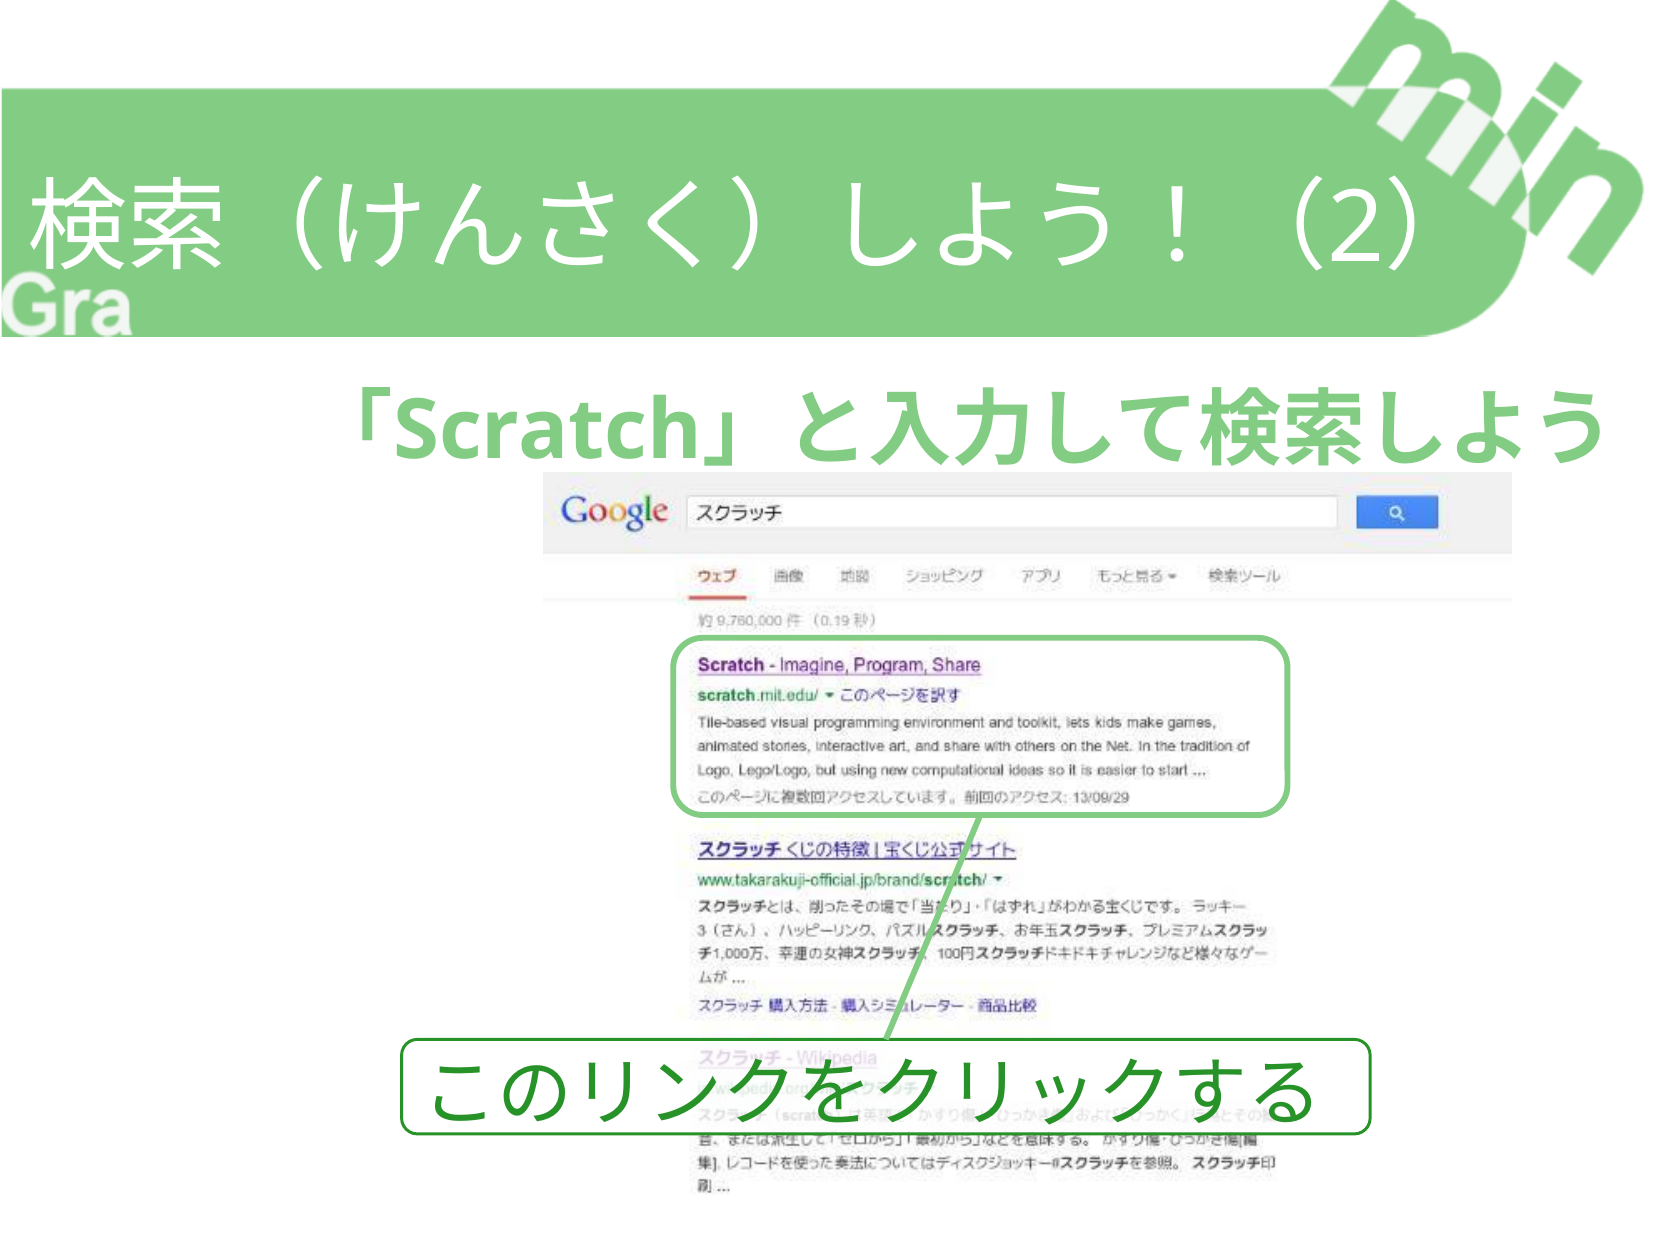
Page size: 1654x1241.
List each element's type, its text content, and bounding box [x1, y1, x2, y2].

title 検索（けんさく）しよう！（2） [11, 134, 1501, 303]
picture [677, 641, 1284, 812]
picture [543, 472, 1512, 1203]
picture [1, 0, 1654, 337]
text_box このリンクをクリックする [401, 1039, 1371, 1134]
text_box 「Scratch」と入力して検索しよう [35, 354, 1630, 506]
